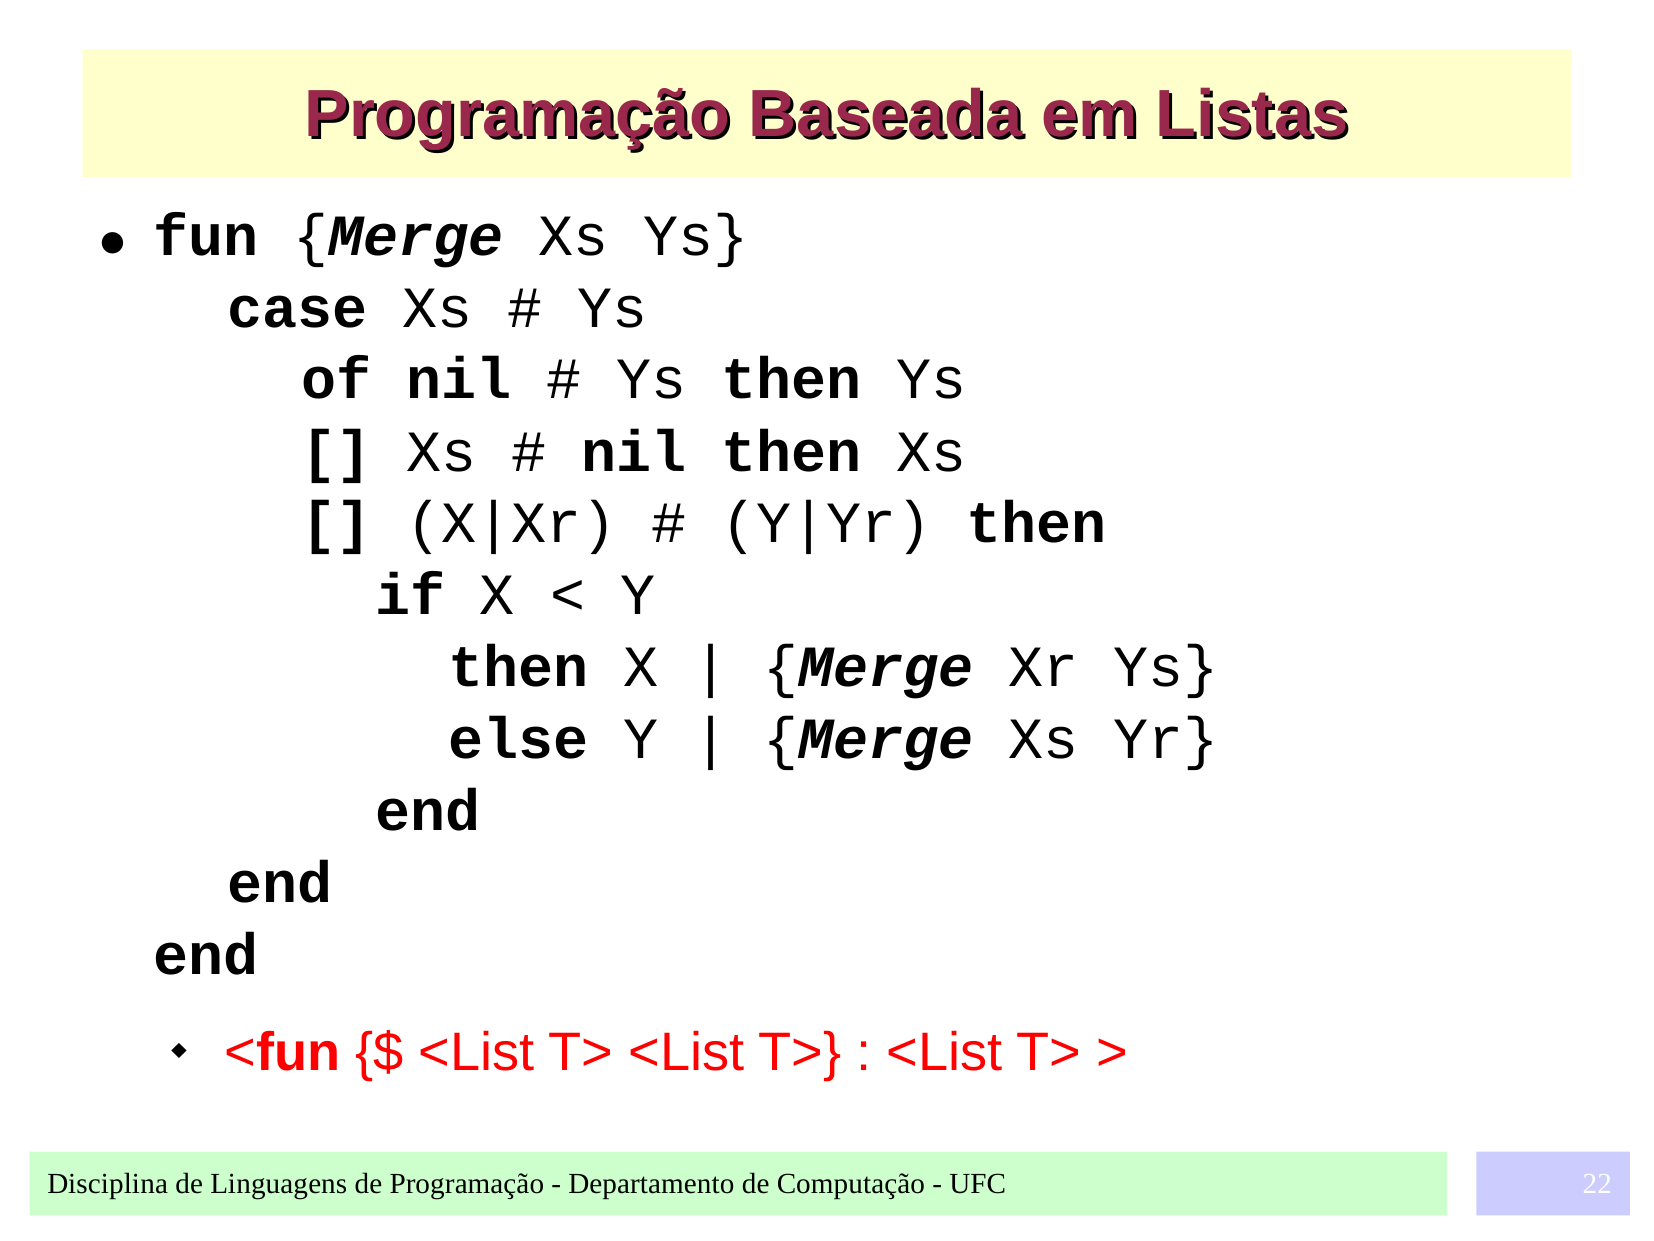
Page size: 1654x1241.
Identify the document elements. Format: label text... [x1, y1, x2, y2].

title Programação Baseada em Listas [82, 49, 1571, 178]
list fun {Merge Xs Ys} case Xs # Ys of nil # Ys then Ys [] Xs # nil then Xs [] (X|Xr) # (Y|Yr) then if X < Y then X | {Merge Xr Ys} else Y | {Merge Xs Yr} end end end <fun {$ <List T> <List T>} : <List T> > [82, 206, 1571, 1137]
